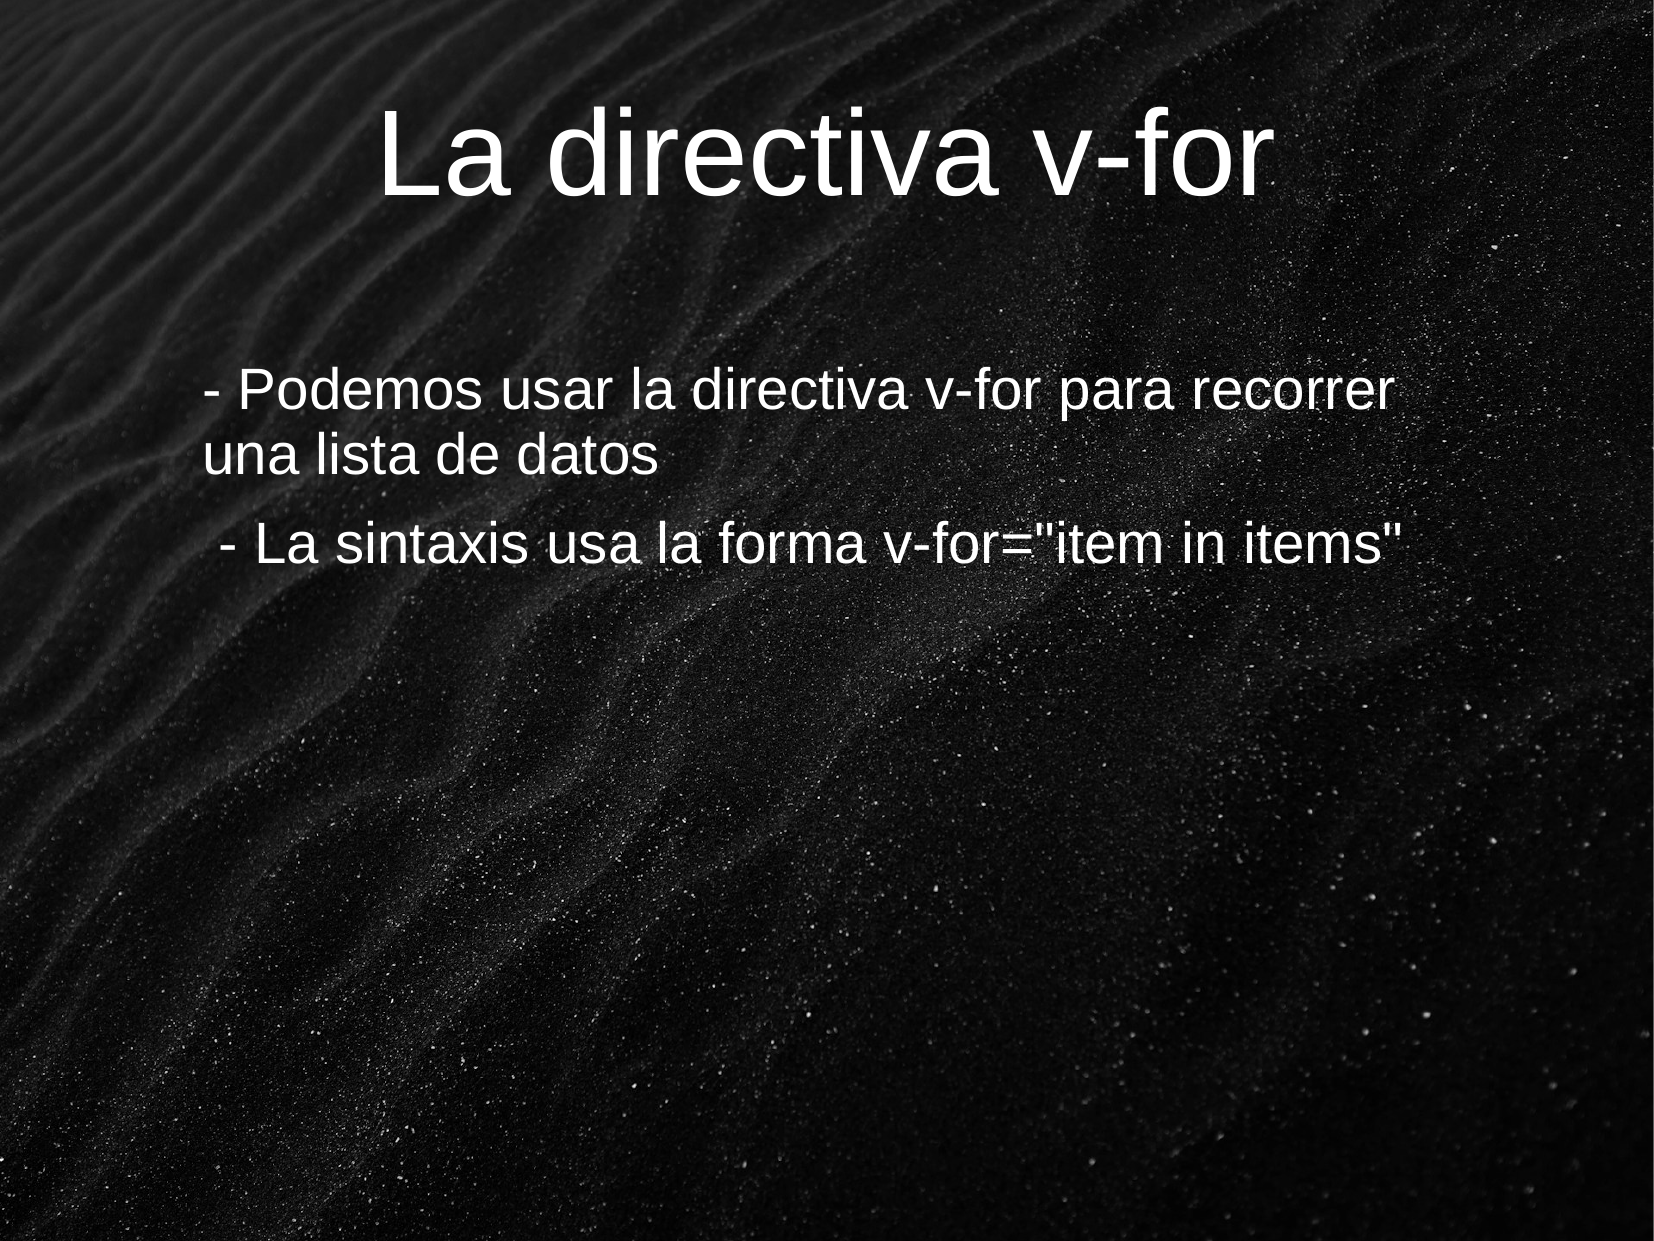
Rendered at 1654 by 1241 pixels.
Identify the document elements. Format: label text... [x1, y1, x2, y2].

text_box - Podemos usar la directiva v-for para recorrer una lista de datos - La sintaxis usa la forma v-for="item in items" [187, 348, 1501, 1114]
picture [0, 0, 1654, 1241]
title La directiva v-for [82, 49, 1571, 257]
